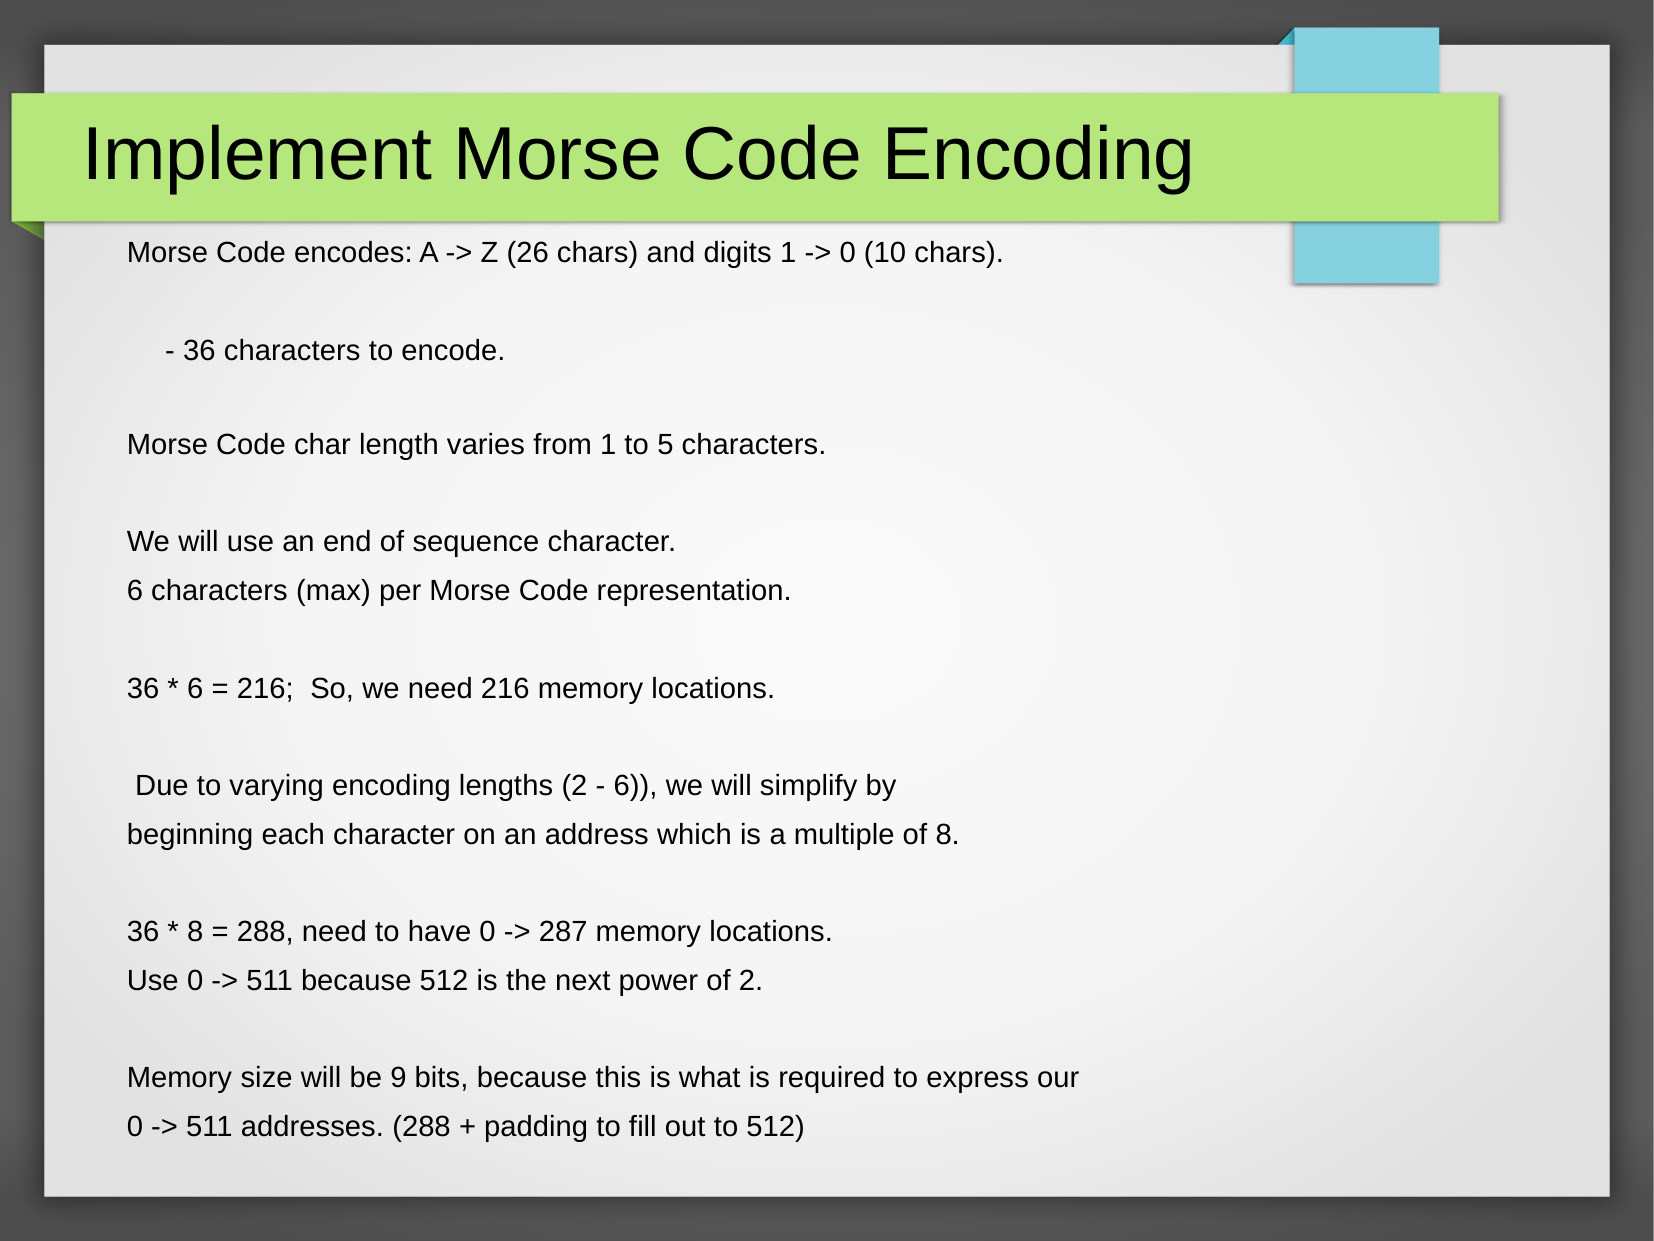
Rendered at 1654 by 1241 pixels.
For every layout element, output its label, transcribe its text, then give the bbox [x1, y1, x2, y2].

title Implement Morse Code Encoding [82, 94, 1264, 213]
list Morse Code encodes: A -> Z (26 chars) and digits 1 -> 0 (10 chars). - 36 characters to encode. Morse Code char length varies from 1 to 5 characters. We will use an end of sequence character. 6 characters (max) per Morse Code representation. 36 * 6 = 216; So, we need 216 memory locations. Due to varying encoding lengths (2 - 6)), we will simplify by beginning each character on an address which is a multiple of 8. 36 * 8 = 288, need to have 0 -> 287 memory locations. Use 0 -> 511 because 512 is the next power of 2. Memory size will be 9 bits, because this is what is required to express our 0 -> 511 addresses. (288 + padding to fill out to 512) [88, 236, 1577, 1152]
picture [0, 0, 1654, 1241]
